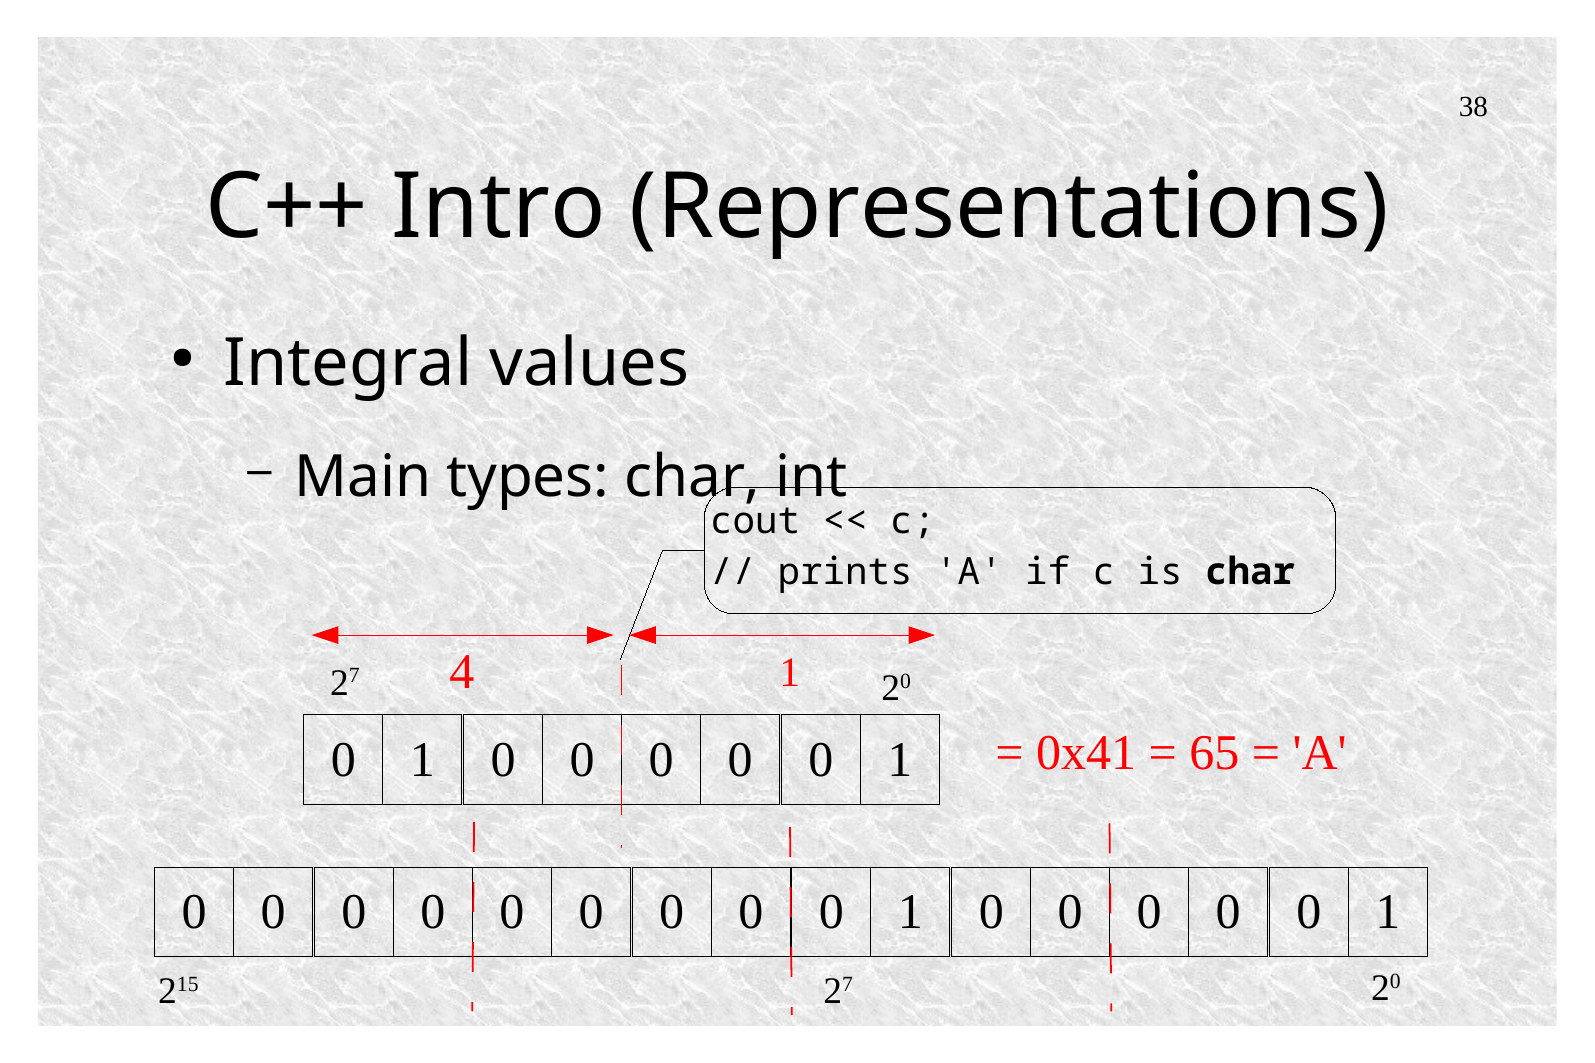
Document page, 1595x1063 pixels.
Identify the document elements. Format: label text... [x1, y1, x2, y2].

text_box 1 [870, 867, 950, 957]
text_box 0 [711, 867, 791, 957]
text_box 27 [823, 969, 887, 1026]
text_box 0 [303, 714, 382, 805]
text_box 20 [1371, 967, 1402, 1023]
text_box 27 [330, 661, 392, 718]
text_box 0 [700, 714, 780, 805]
text_box 0 [781, 714, 860, 805]
text_box 0 [791, 867, 870, 957]
text_box cout << c; // prints 'A' if c is char [704, 487, 1336, 614]
text_box 1 [382, 714, 462, 805]
text_box 0 [473, 867, 551, 957]
text_box = 0x41 = 65 = 'A' [995, 725, 1440, 782]
text_box 0 [1188, 867, 1268, 957]
text_box 0 [1030, 867, 1110, 957]
text_box 0 [233, 867, 313, 957]
text_box 0 [632, 867, 711, 957]
text_box 0 [542, 714, 622, 805]
text_box 0 [951, 867, 1030, 957]
text_box 1 [779, 649, 801, 698]
text_box 0 [314, 867, 393, 957]
text_box 4 [449, 644, 475, 701]
text_box 0 [393, 867, 473, 957]
text_box 1 [860, 714, 940, 805]
text_box 1 [1348, 867, 1428, 957]
list Integral values Main types: char, int [152, 314, 1450, 937]
text_box 0 [1110, 867, 1188, 957]
text_box 0 [622, 714, 700, 805]
text_box 0 [551, 867, 631, 957]
text_box 0 [1269, 867, 1348, 957]
text_box 20 [881, 667, 912, 723]
text_box 0 [154, 867, 233, 957]
text_box 215 [158, 969, 222, 1026]
picture [37, 37, 1557, 1026]
text_box 0 [463, 714, 542, 805]
title C++ Intro (Representations) [149, 119, 1447, 285]
